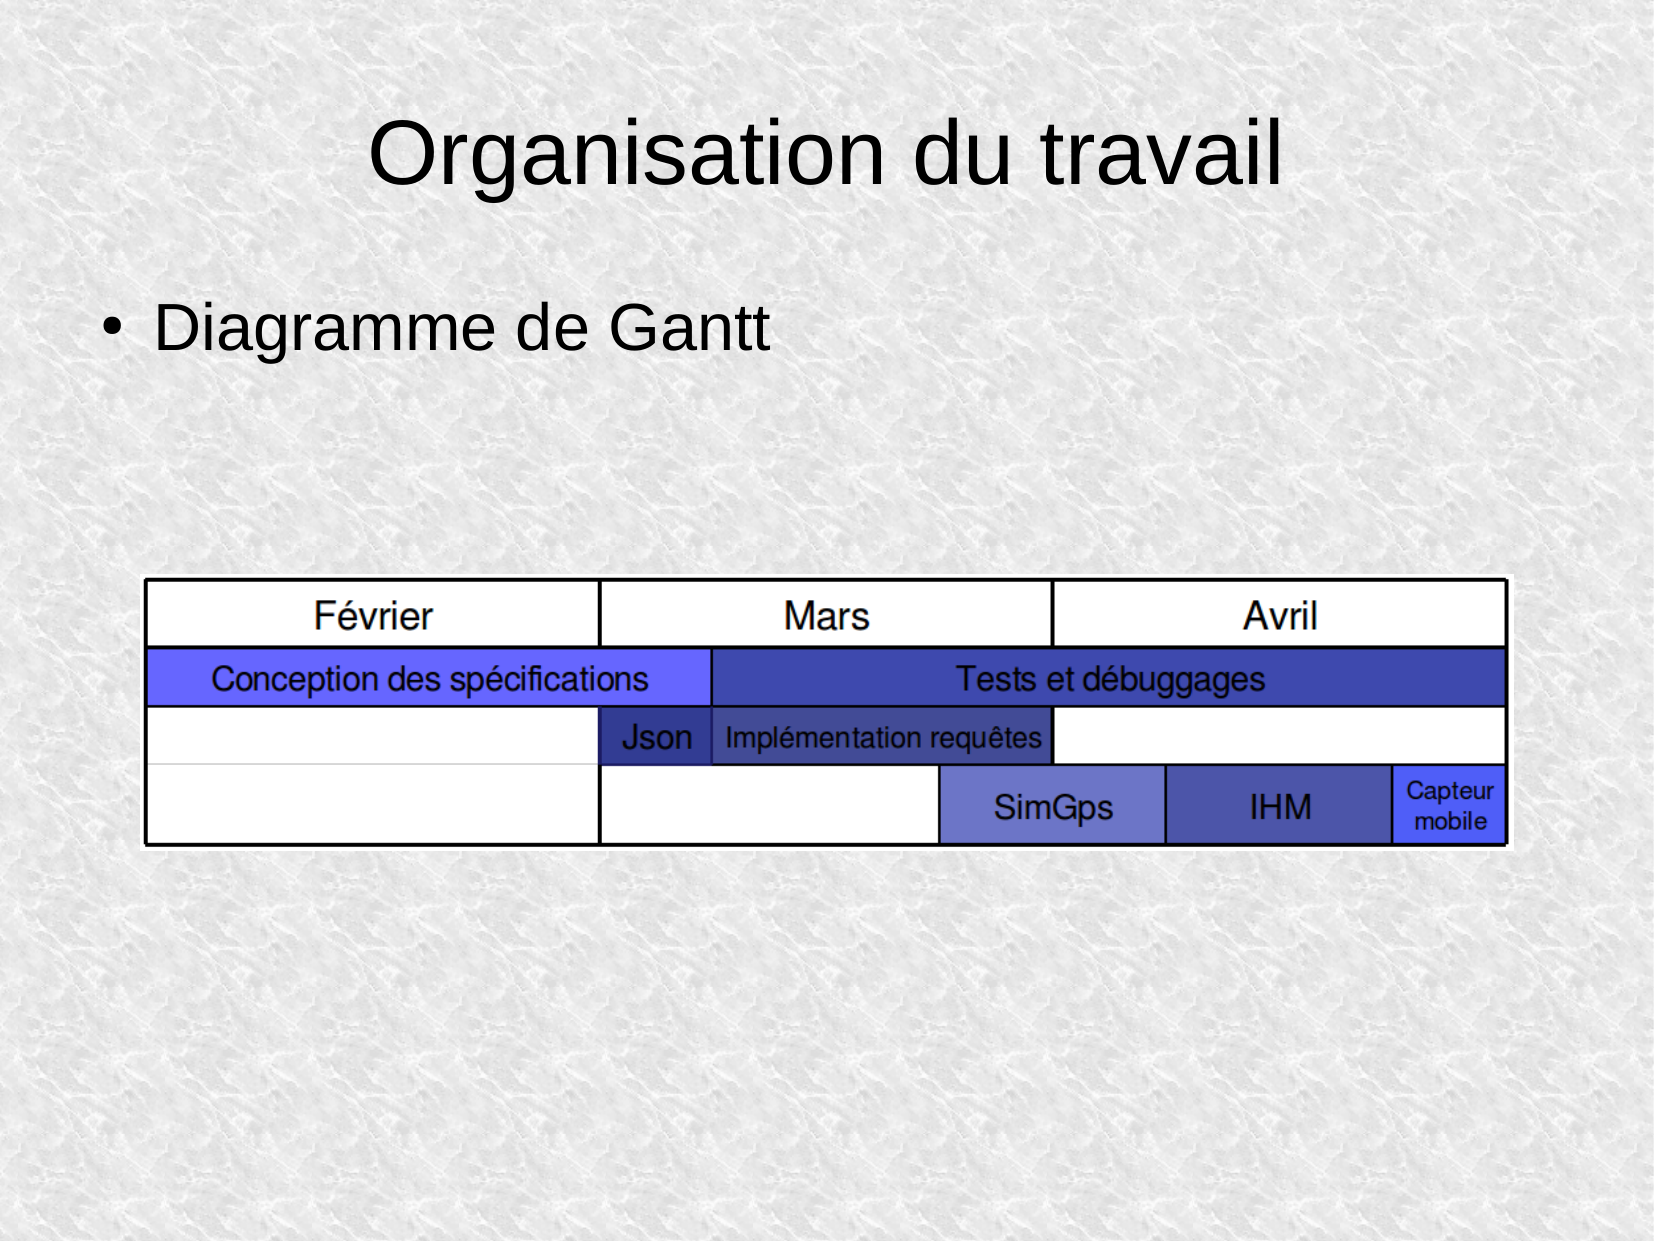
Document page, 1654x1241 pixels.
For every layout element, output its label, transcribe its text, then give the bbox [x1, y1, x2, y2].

list Diagramme de Gantt [82, 290, 1571, 1010]
title Organisation du travail [82, 49, 1571, 257]
picture [0, 0, 1654, 1241]
